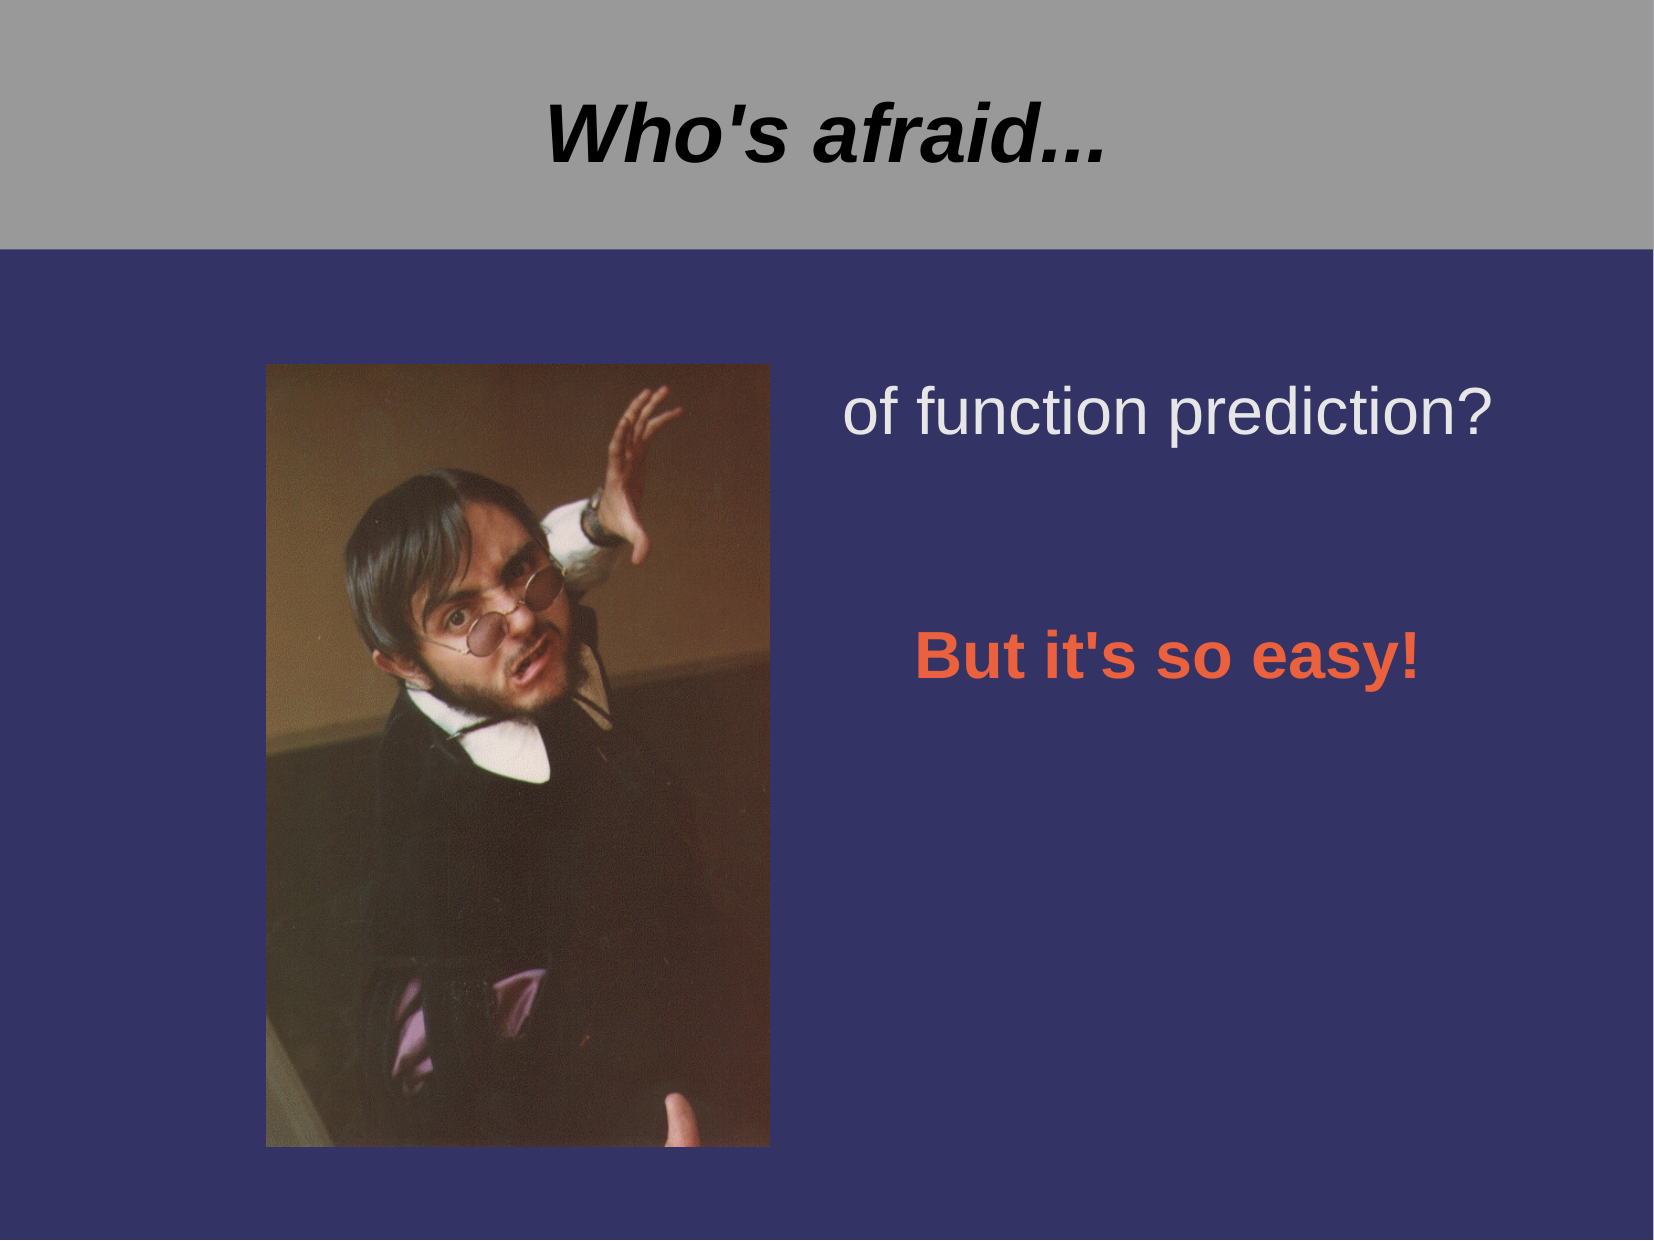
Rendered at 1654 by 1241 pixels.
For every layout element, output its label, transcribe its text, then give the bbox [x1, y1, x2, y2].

list of function prediction? But it's so easy! [750, 355, 1576, 1201]
title Who's afraid... [121, 19, 1534, 227]
picture [266, 364, 750, 1147]
